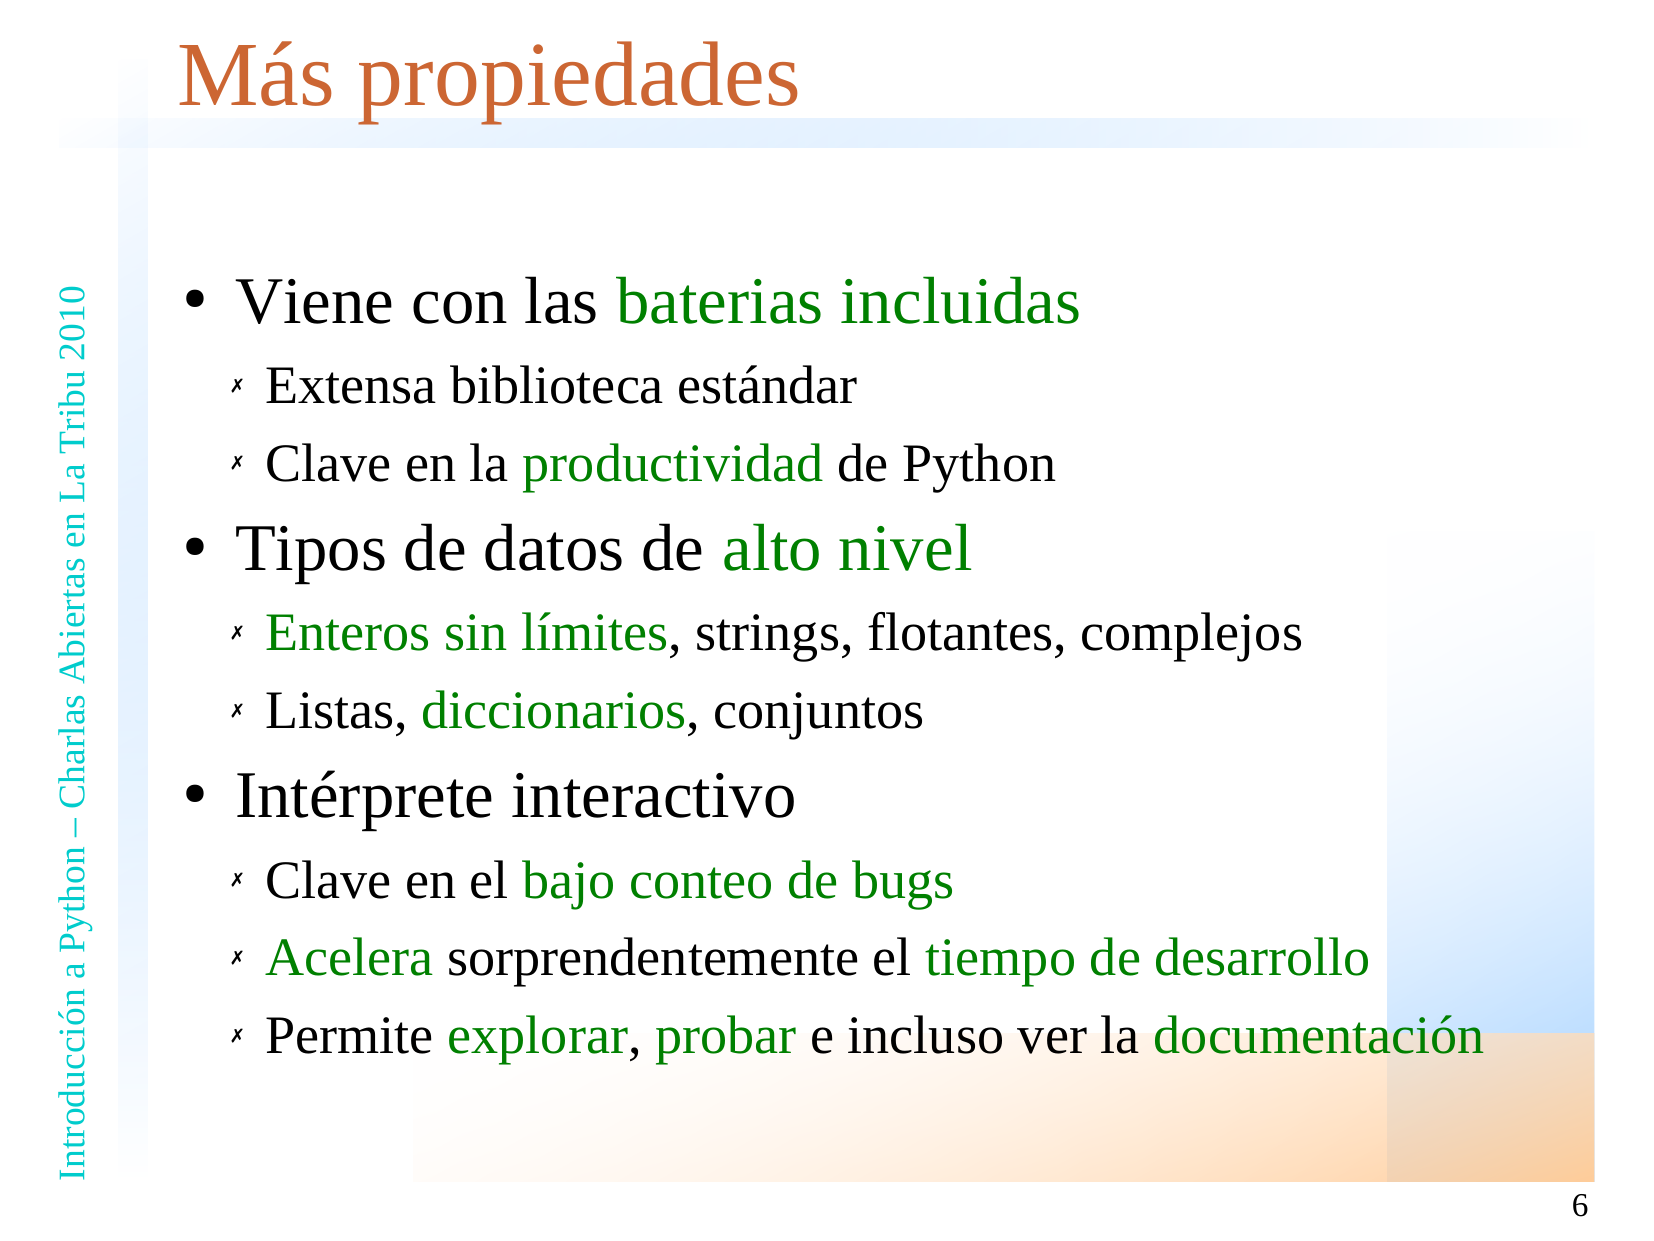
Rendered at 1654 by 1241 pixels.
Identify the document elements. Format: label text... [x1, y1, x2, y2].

title Más propiedades [177, 0, 1595, 147]
subtitle Viene con las baterias incluidas Extensa biblioteca estándar Clave en la productividad de Python Tipos de datos de alto nivel Enteros sin límites, strings, flotantes, complejos Listas, diccionarios, conjuntos Intérprete interactivo Clave en el bajo conteo de bugs Acelera sorprendentemente el tiempo de desarrollo Permite explorar, probar e incluso ver la documentación [147, 147, 1595, 1182]
